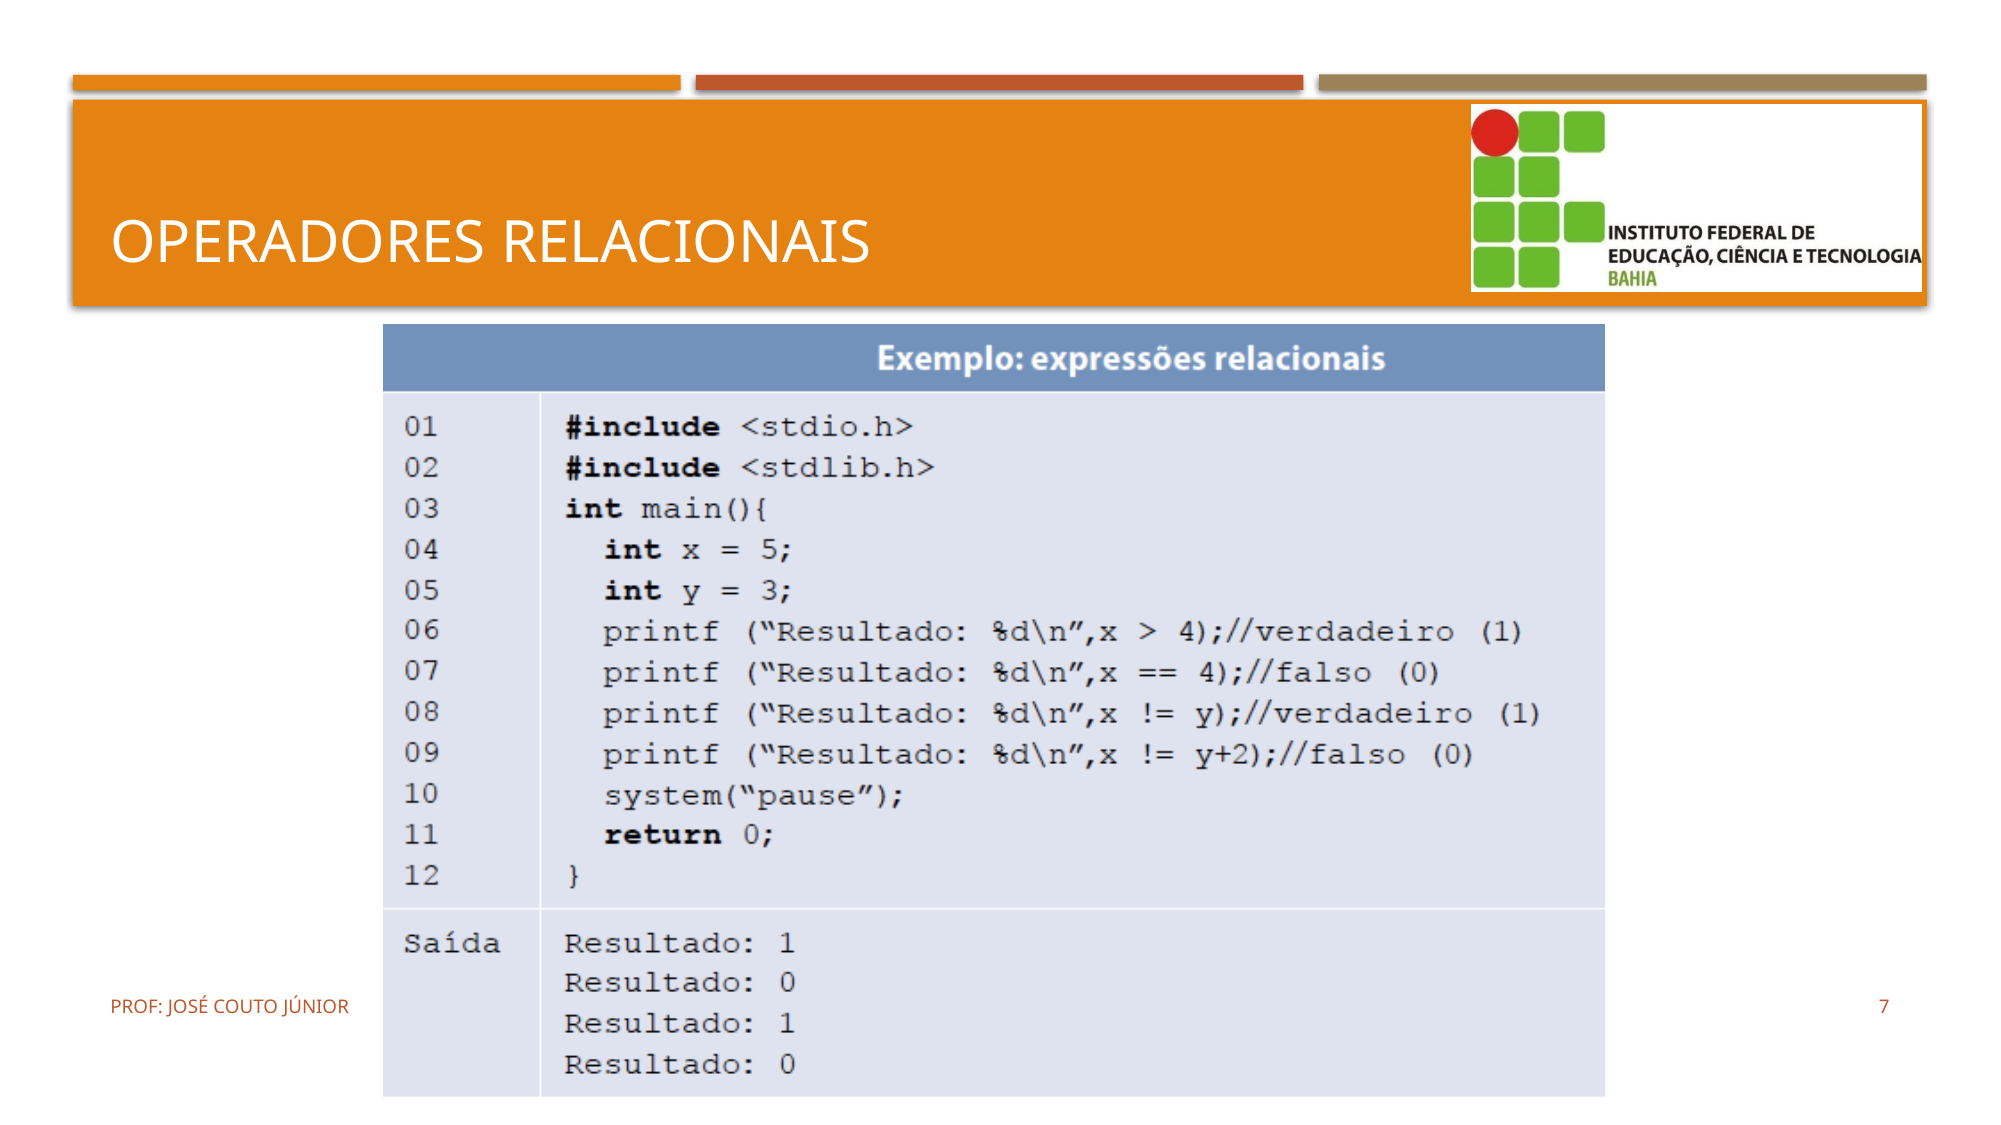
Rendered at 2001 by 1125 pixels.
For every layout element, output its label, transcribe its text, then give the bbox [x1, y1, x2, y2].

picture [383, 324, 1605, 1106]
title Operadores relacionais [95, 119, 1471, 282]
picture [1471, 104, 1922, 292]
footer Prof: José Couto Júnior [95, 976, 383, 1037]
